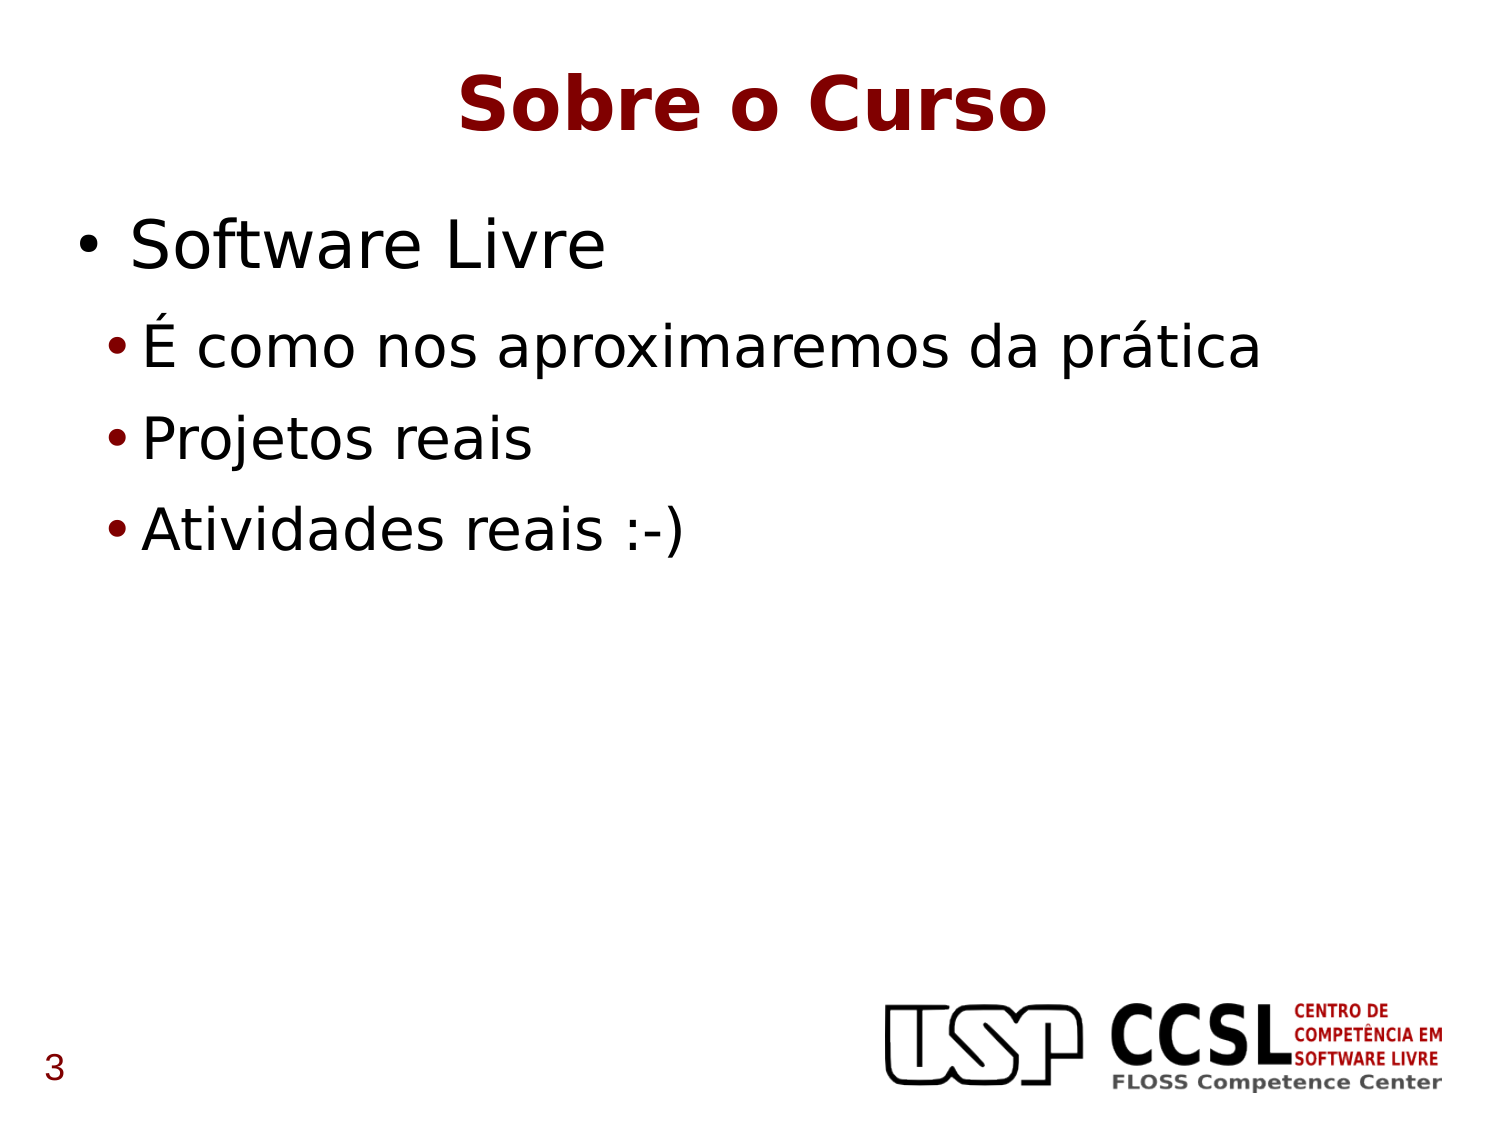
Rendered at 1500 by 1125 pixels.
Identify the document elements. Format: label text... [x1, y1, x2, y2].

list Software Livre É como nos aproximaremos da prática Projetos reais Atividades reais :-) [59, 206, 1447, 950]
title Sobre o Curso [59, 29, 1447, 180]
picture [885, 1003, 1442, 1093]
